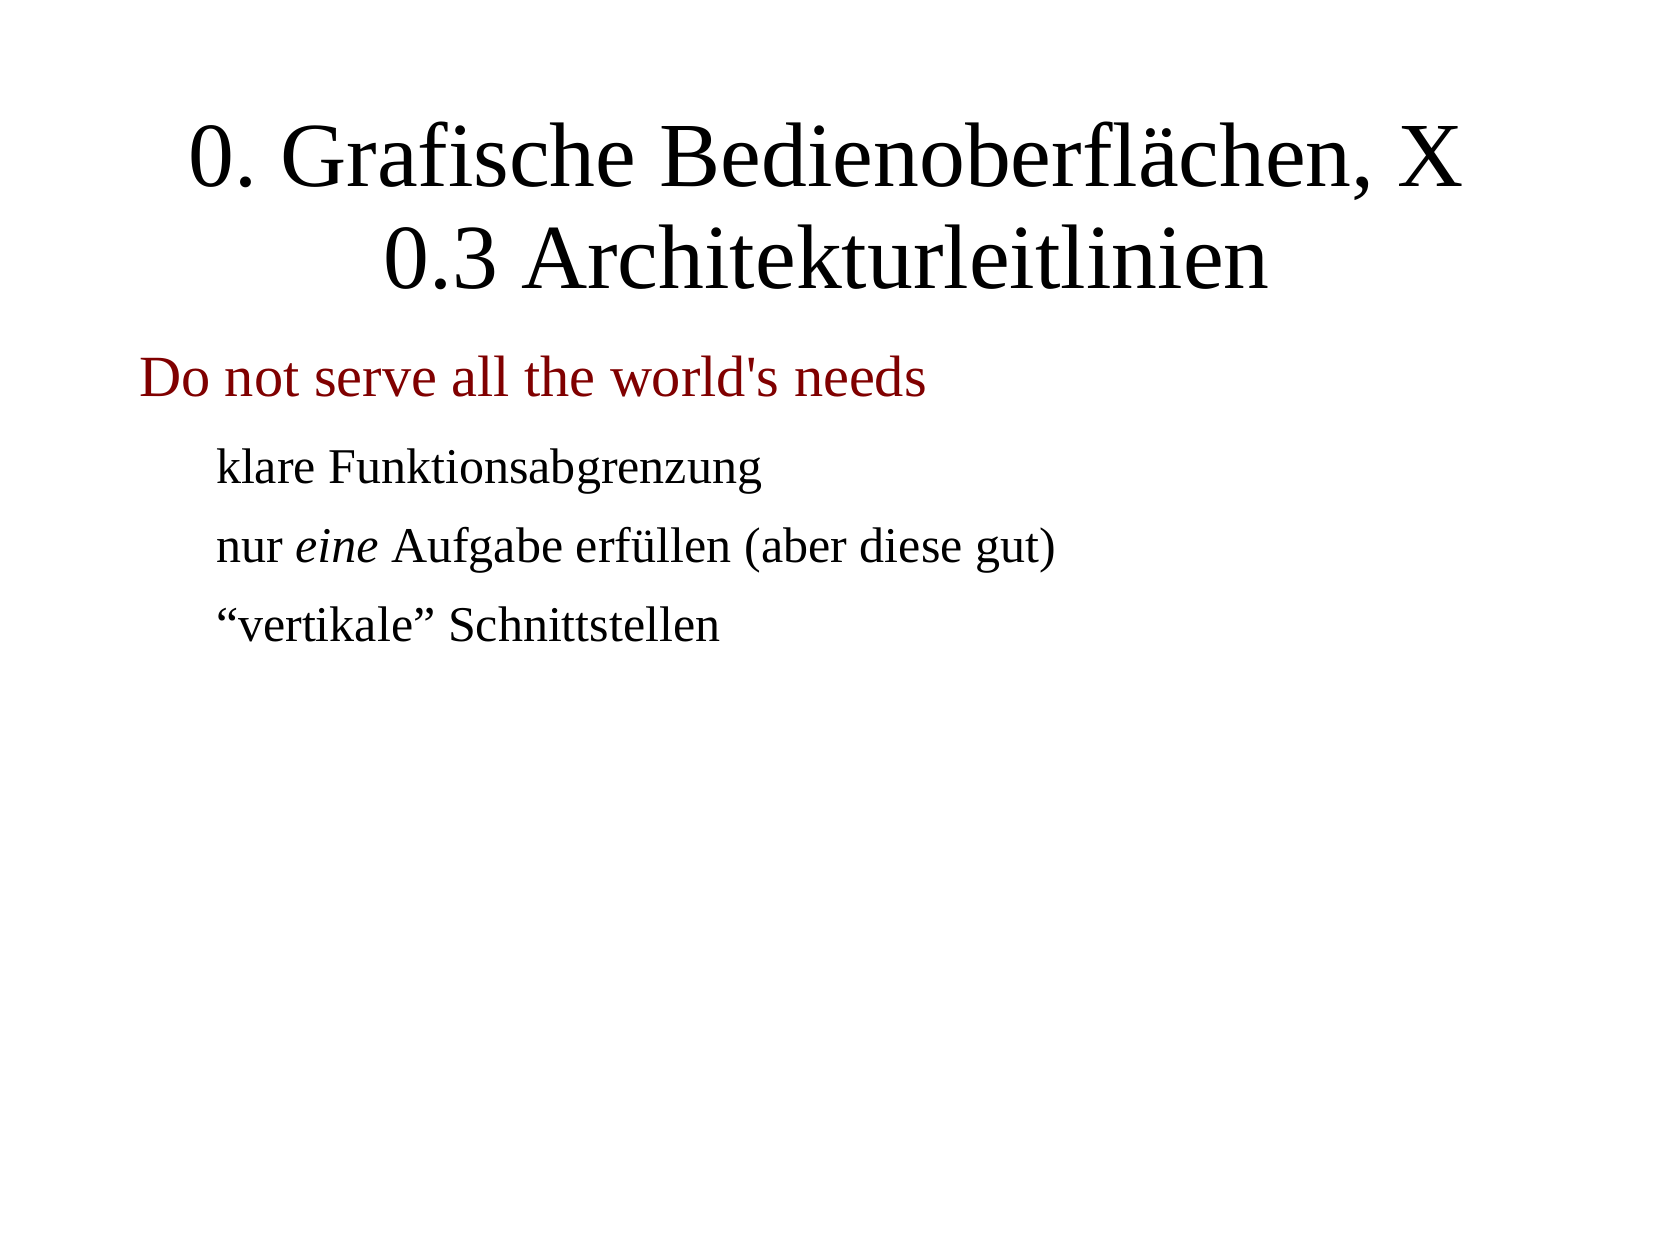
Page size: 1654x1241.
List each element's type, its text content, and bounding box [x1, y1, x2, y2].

list Do not serve all the world's needs klare Funktionsabgrenzung nur eine Aufgabe erfüllen (aber diese gut) “vertikale” Schnittstellen [121, 344, 1534, 1127]
title 0. Grafische Bedienoberflächen, X 0.3 Architekturleitlinien [121, 102, 1534, 311]
